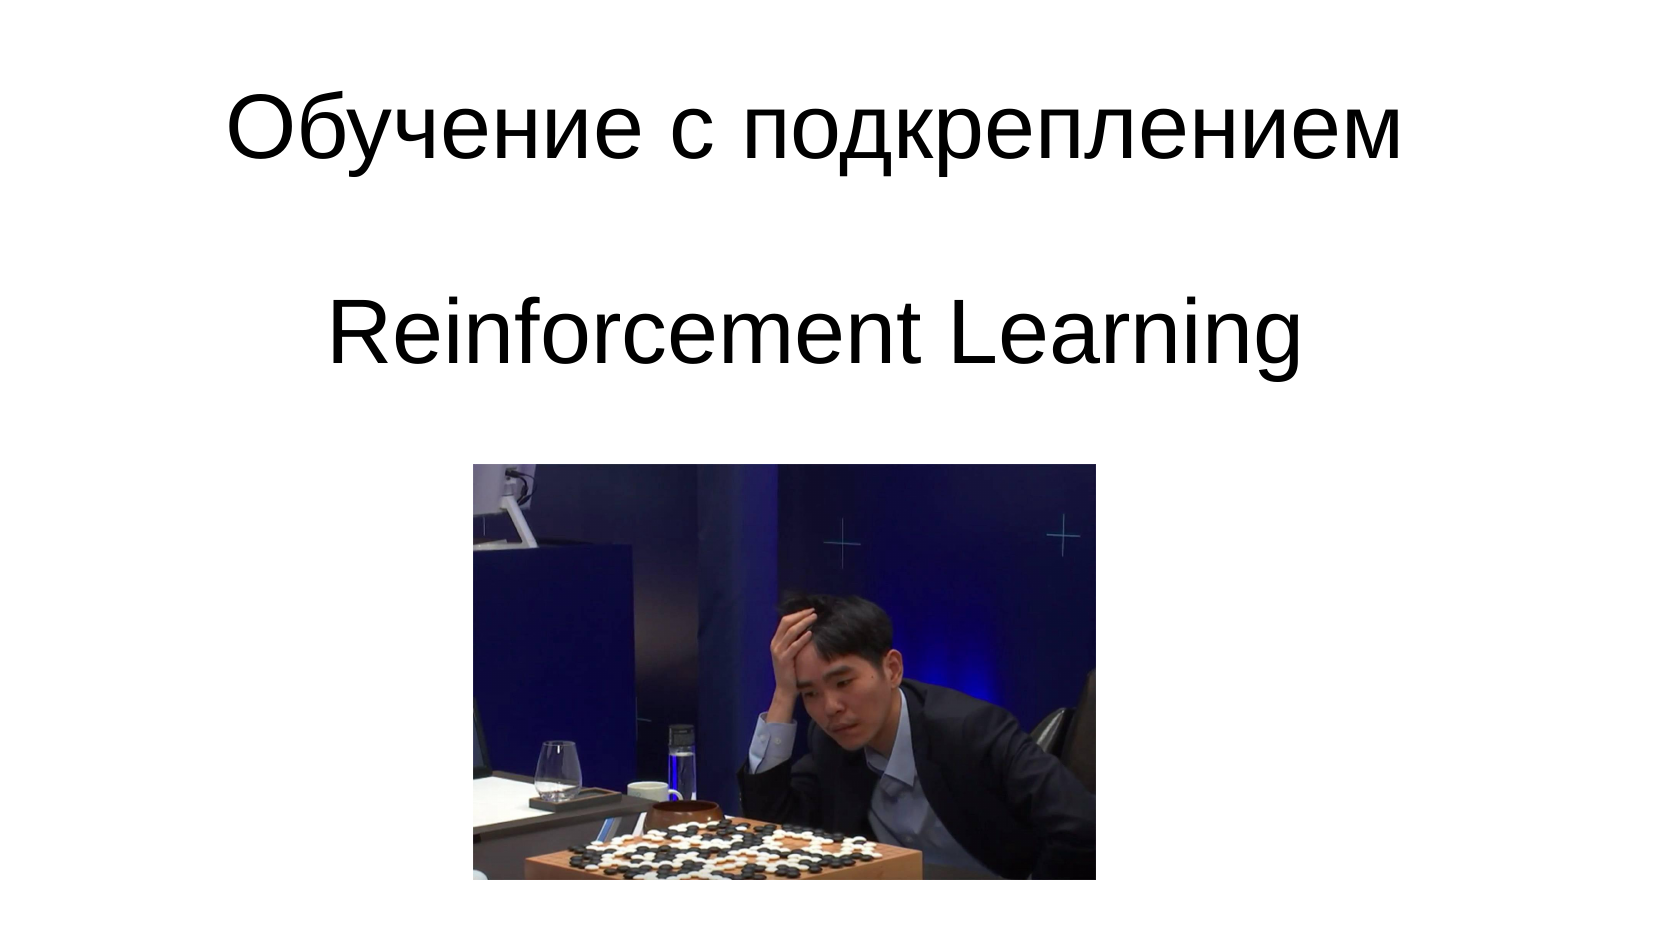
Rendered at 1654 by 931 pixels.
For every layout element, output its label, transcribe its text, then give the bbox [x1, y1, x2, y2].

picture [473, 464, 1096, 880]
title Обучение с подкреплением Reinforcement Learning [71, 75, 1561, 383]
